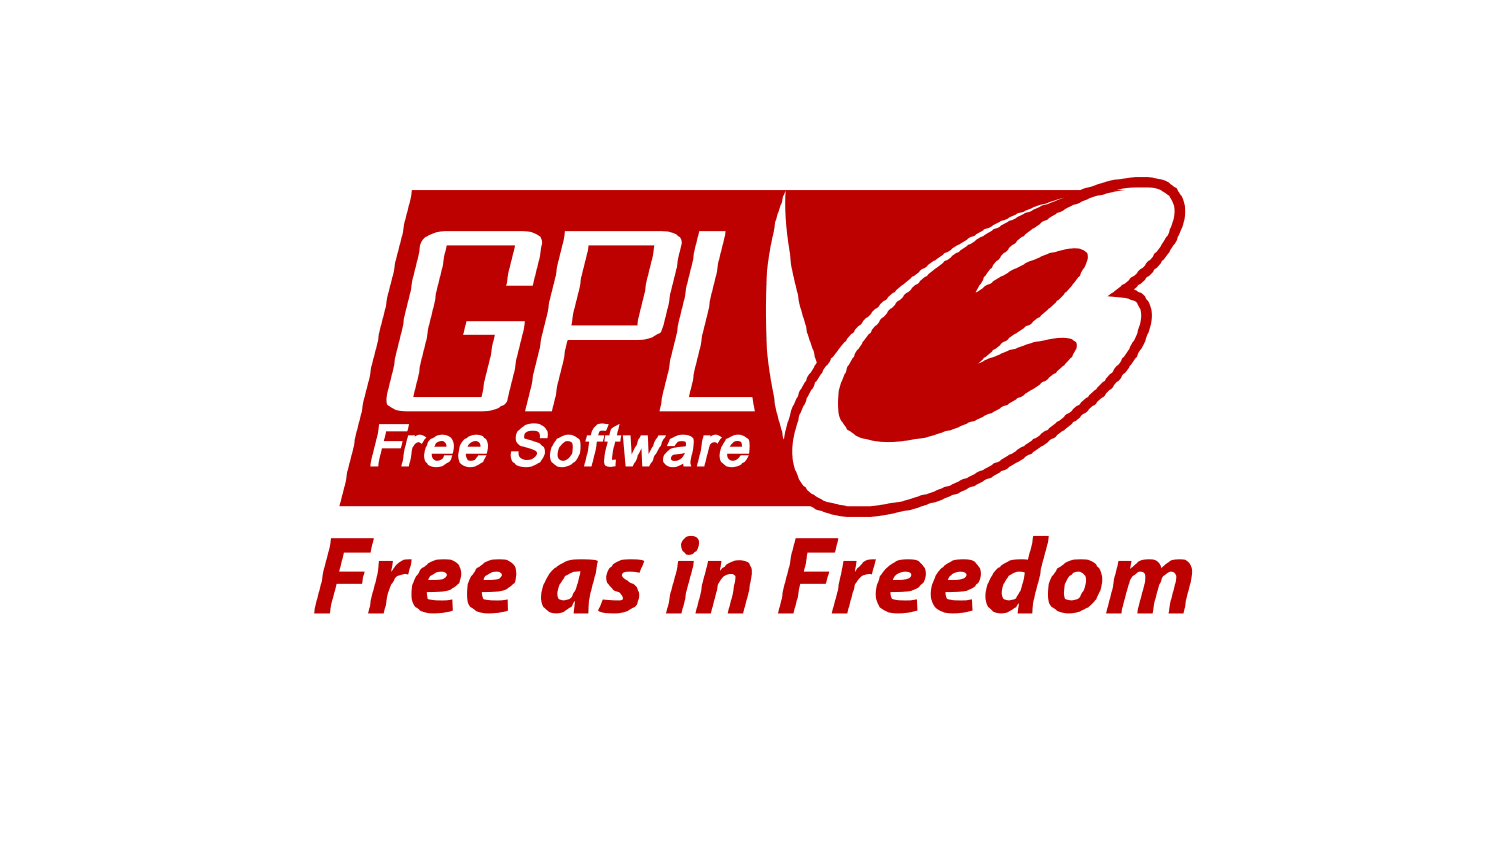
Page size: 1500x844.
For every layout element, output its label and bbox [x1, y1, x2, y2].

picture [282, 91, 1218, 753]
